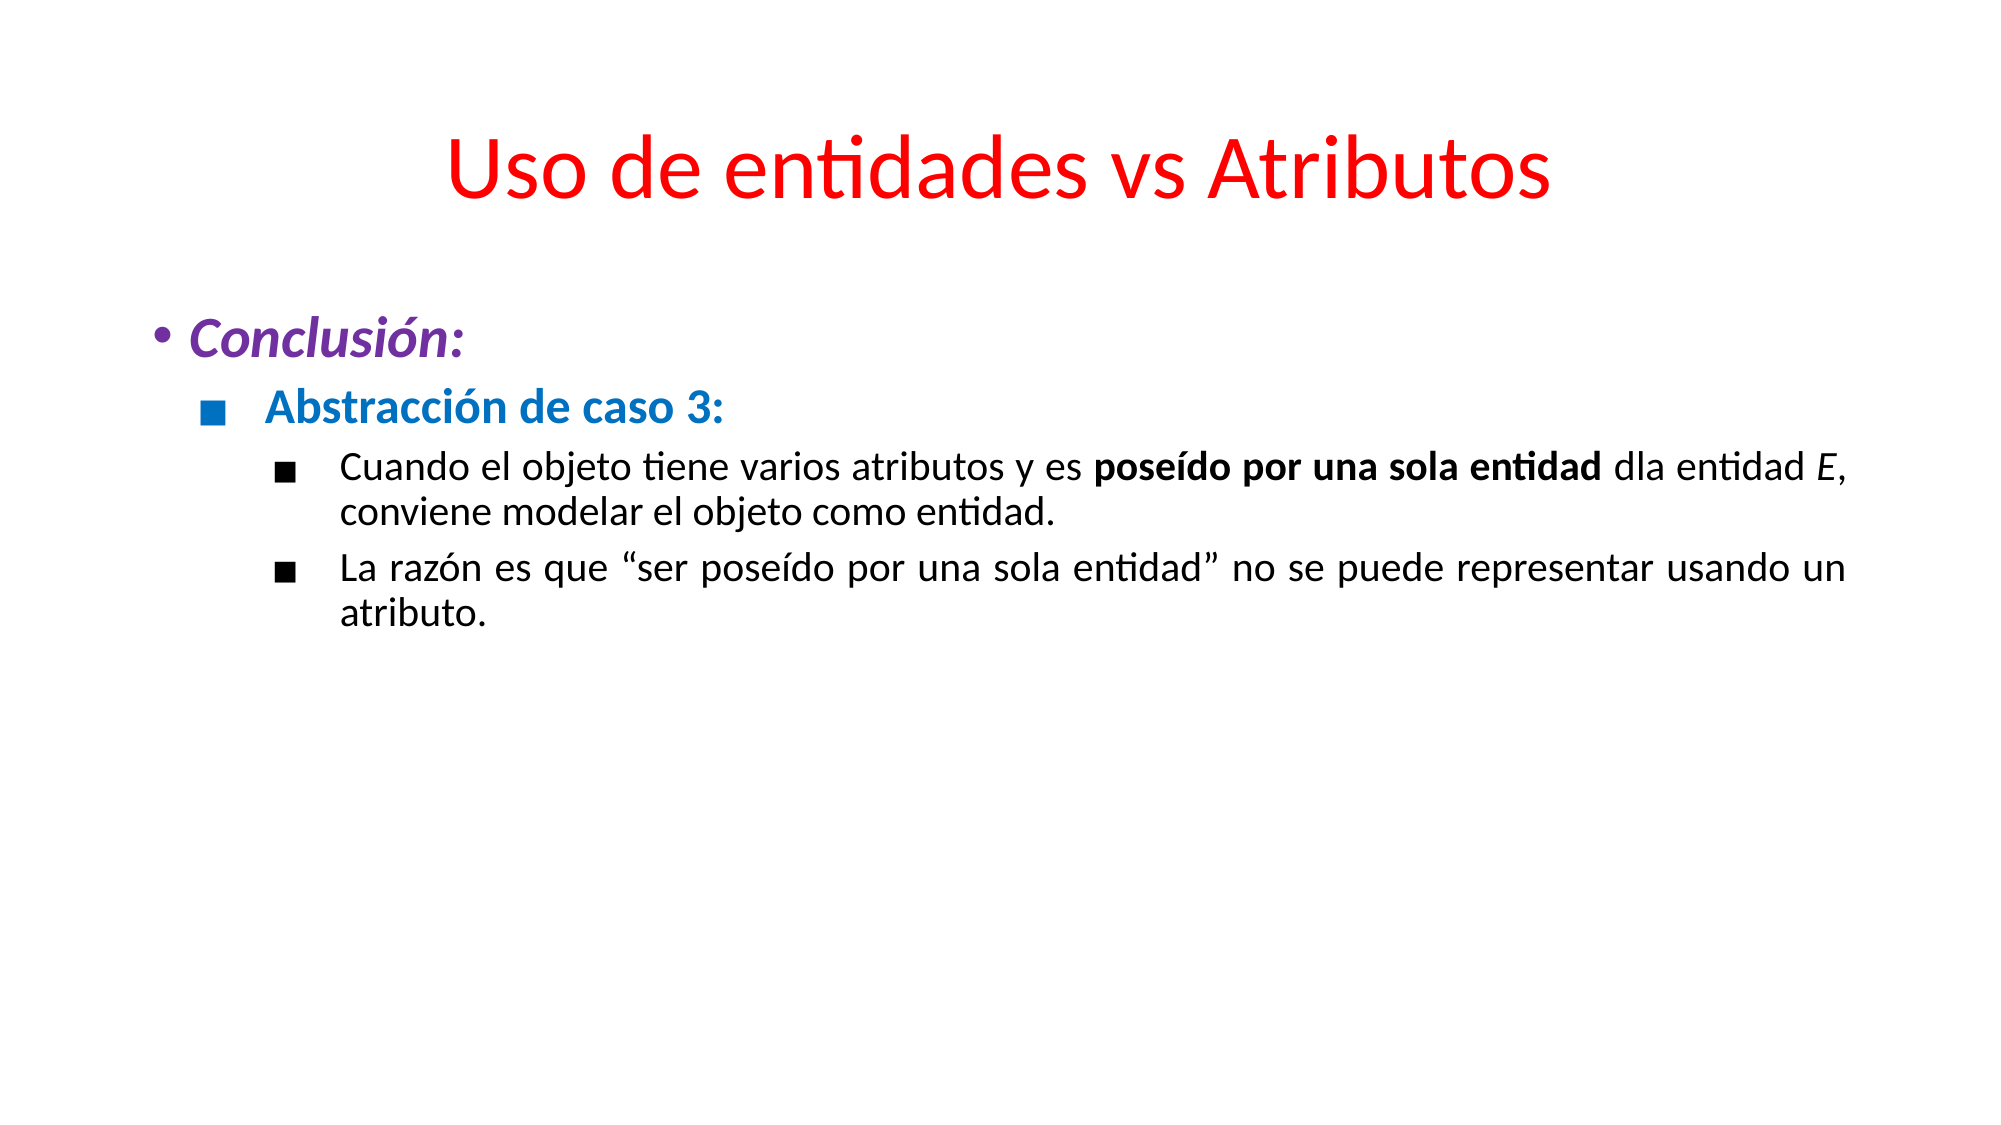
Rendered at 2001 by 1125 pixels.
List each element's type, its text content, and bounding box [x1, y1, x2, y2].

list Conclusión: Abstracción de caso 3: Cuando el objeto tiene varios atributos y es poseído por una sola entidad dla entidad E, conviene modelar el objeto como entidad. La razón es que “ser poseído por una sola entidad” no se puede representar usando un atributo. [137, 299, 1863, 1014]
title Uso de entidades vs Atributos [137, 59, 1863, 278]
